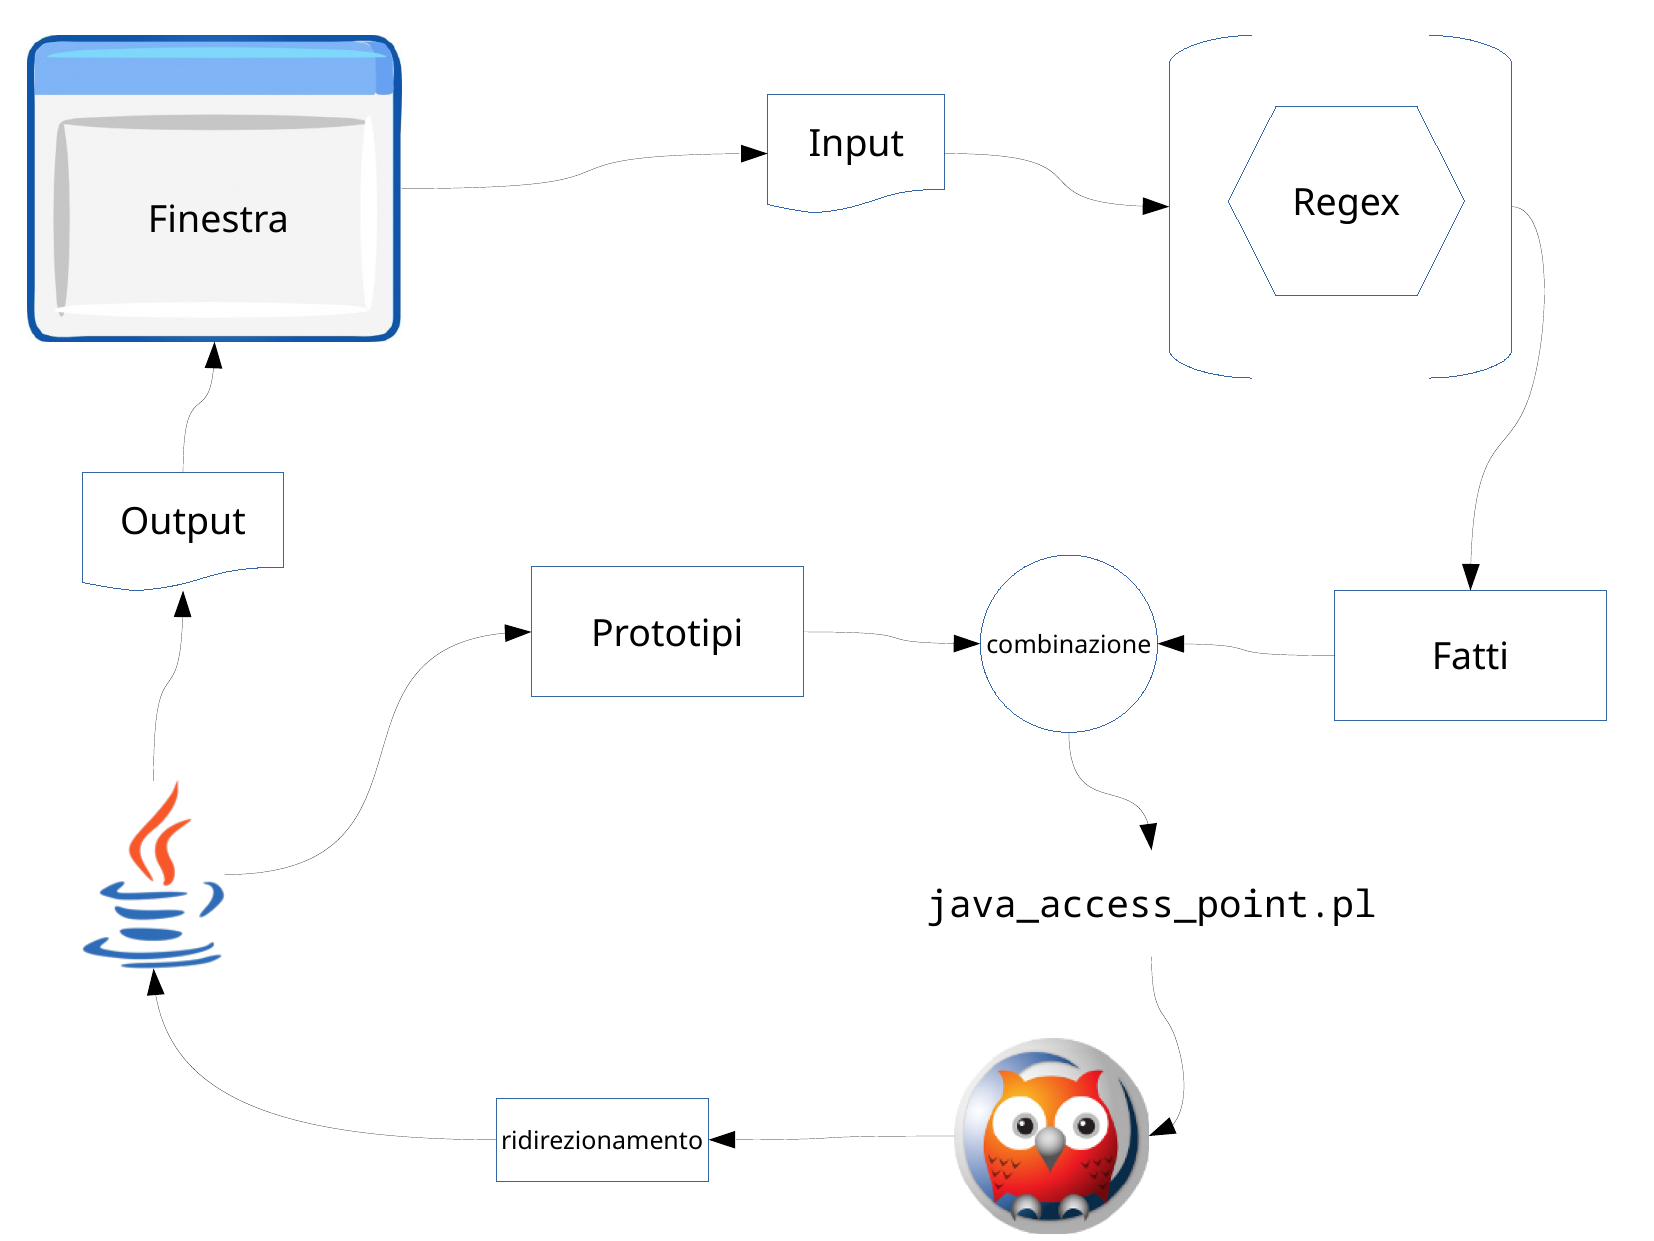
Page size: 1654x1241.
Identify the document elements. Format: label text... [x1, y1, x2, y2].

text_box Output [82, 472, 284, 591]
text_box Regex [1228, 106, 1465, 296]
text_box Fatti [1334, 590, 1607, 721]
picture [954, 1038, 1149, 1234]
text_box Finestra [82, 141, 355, 296]
text_box Input [767, 94, 945, 213]
text_box ridirezionamento [496, 1098, 709, 1182]
text_box Prototipi [531, 566, 804, 697]
text_box java_access_point.pl [933, 850, 1371, 957]
picture [27, 35, 402, 342]
text_box combinazione [980, 555, 1158, 733]
picture [82, 780, 225, 969]
